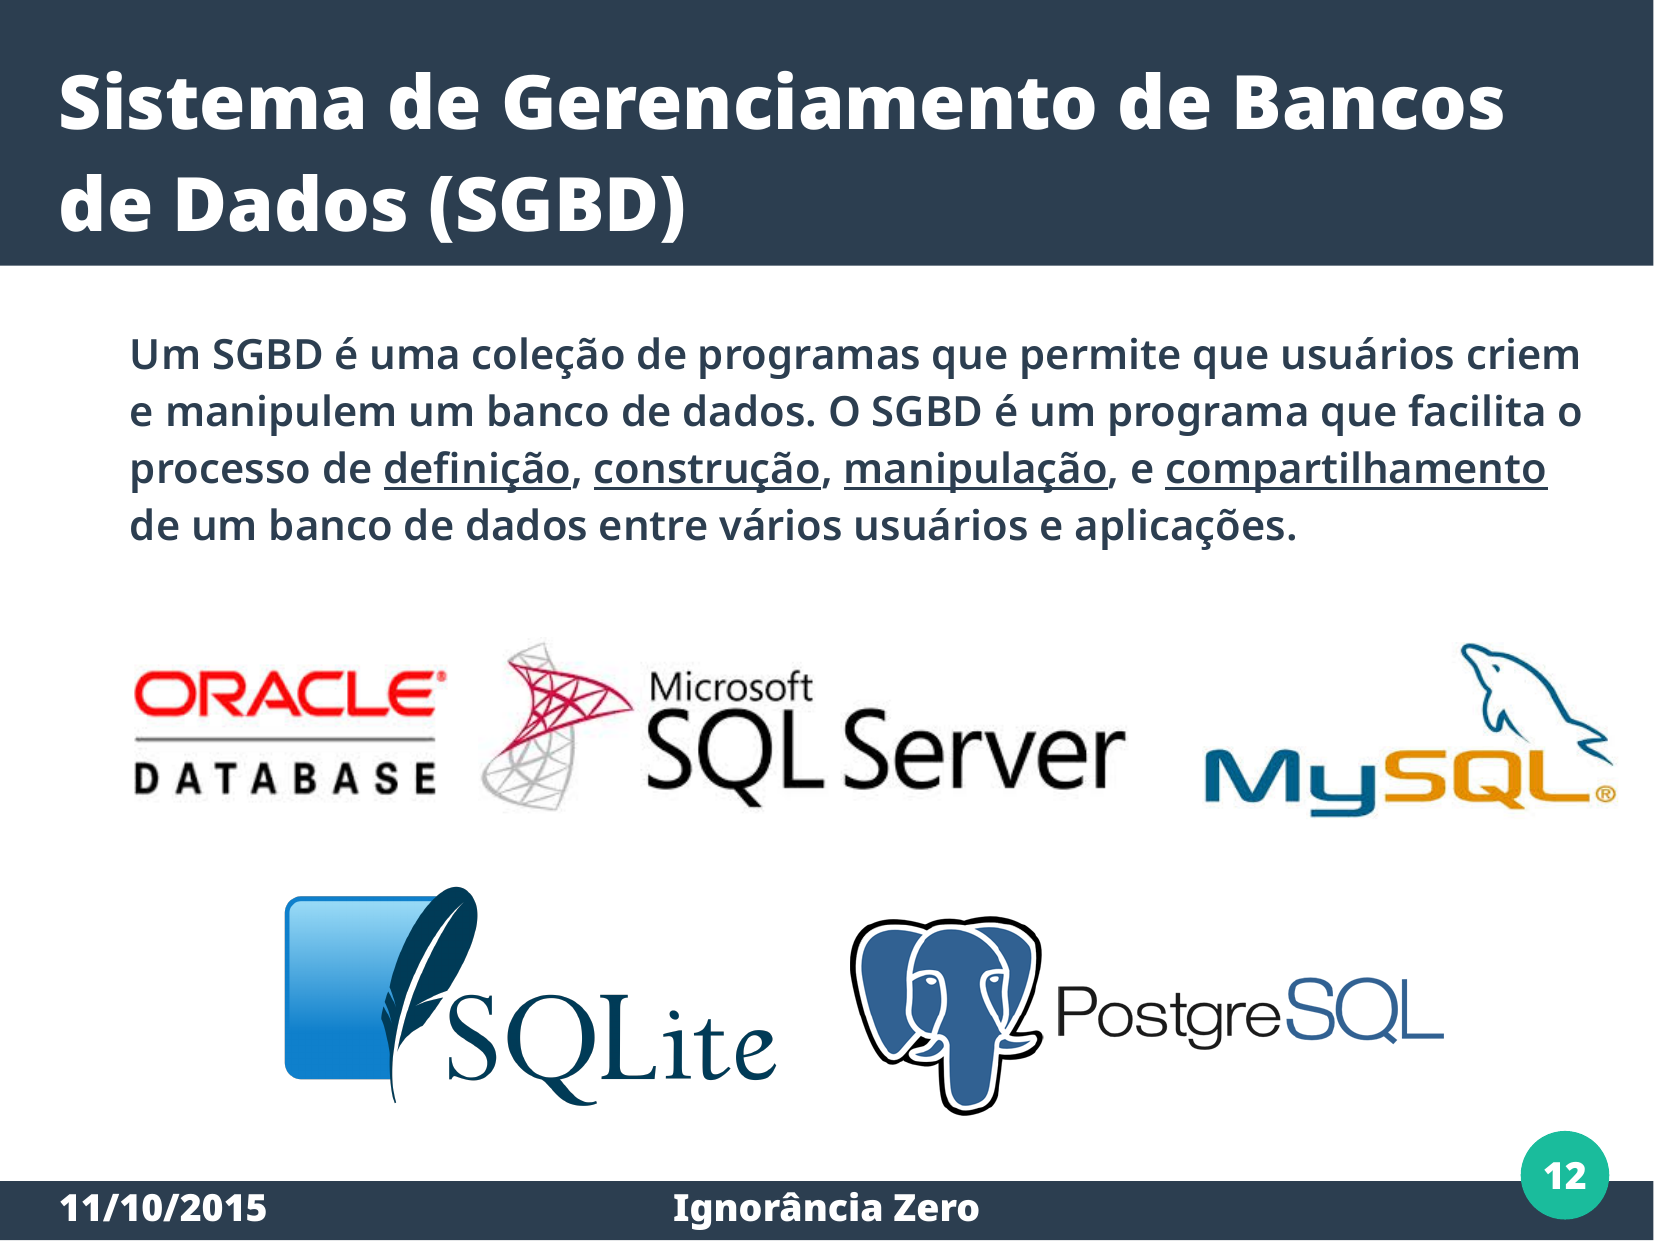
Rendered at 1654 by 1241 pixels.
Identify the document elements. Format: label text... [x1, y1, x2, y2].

picture [850, 879, 1444, 1153]
list Um SGBD é uma coleção de programas que permite que usuários criem e manipulem um banco de dados. O SGBD é um programa que facilita o processo de definição, construção, manipulação, e compartilhamento de um banco de dados entre vários usuários e aplicações. [59, 324, 1595, 1152]
picture [1192, 632, 1630, 827]
picture [271, 873, 790, 1120]
picture [97, 627, 473, 839]
picture [478, 637, 1146, 823]
title Sistema de Gerenciamento de Bancos de Dados (SGBD) [59, 49, 1595, 207]
